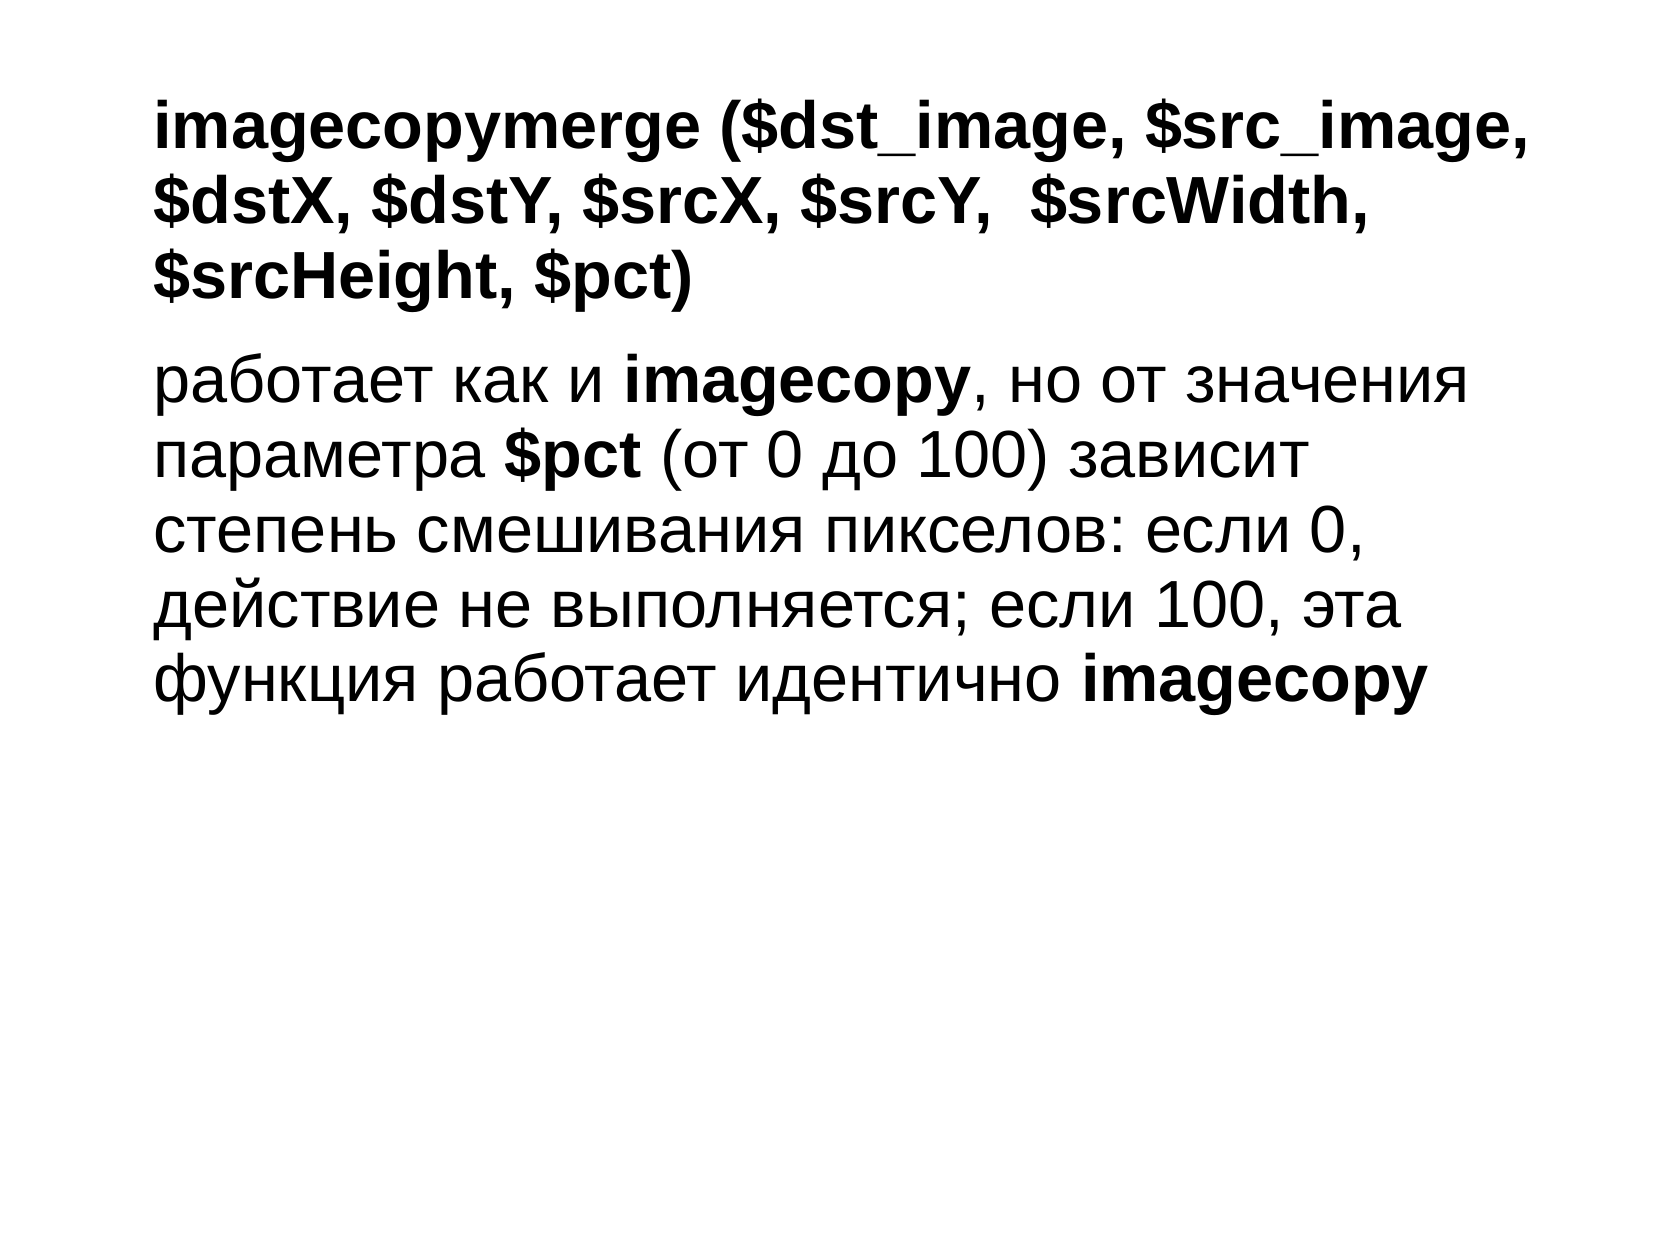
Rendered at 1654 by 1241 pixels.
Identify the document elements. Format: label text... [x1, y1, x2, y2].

list imagecopymerge ($dst_image, $src_image, $dstX, $dstY, $srcX, $srcY, $srcWidth, $srcHeight, $pct) работает как и imagecopy, но от значения параметра $pct (от 0 до 100) зависит степень смешивания пикселов: если 0, действие не выполняется; если 100, эта функция работает идентично imagecopy [82, 88, 1571, 1109]
